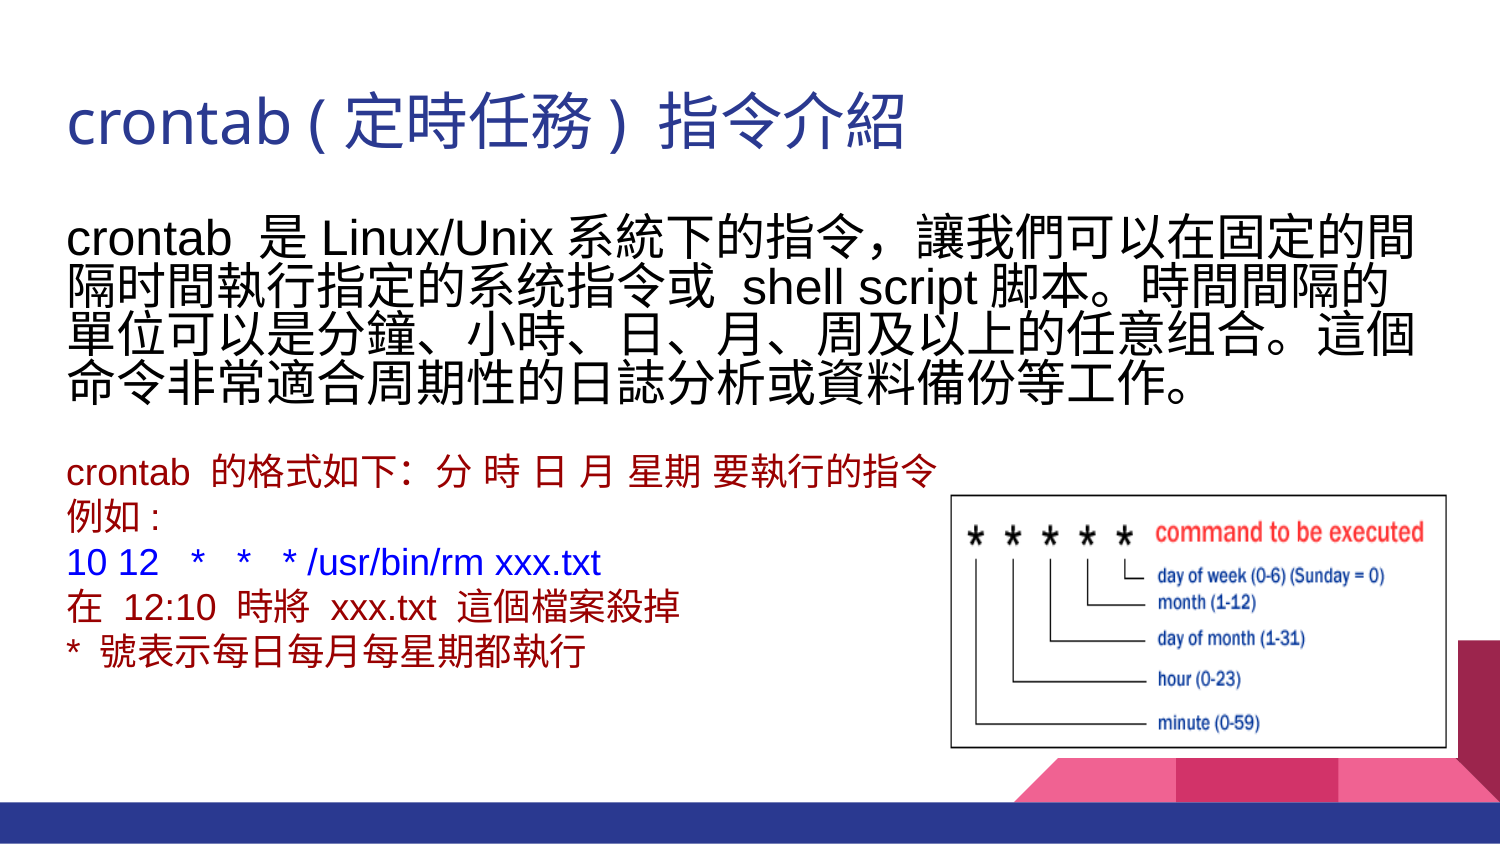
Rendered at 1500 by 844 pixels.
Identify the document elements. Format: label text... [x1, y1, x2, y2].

list crontab 是Linux/Unix系統下的指令，讓我們可以在固定的間隔时間執行指定的系统指令或 shell script脚本。時間間隔的單位可以是分鐘、小時、日、月、周及以上的任意组合。這個命令非常適合周期性的日誌分析或資料備份等工作。 crontab 的格式如下：分 時 日 月 星期 要執行的指令 例如: 10 12 * * * /usr/bin/rm xxx.txt 在 12:10 時將 xxx.txt 這個檔案殺掉 * 號表示每日每月每星期都執行 [51, 201, 1449, 750]
title crontab (定時任務) 指令介紹 [51, 67, 1449, 167]
picture [942, 484, 1458, 758]
